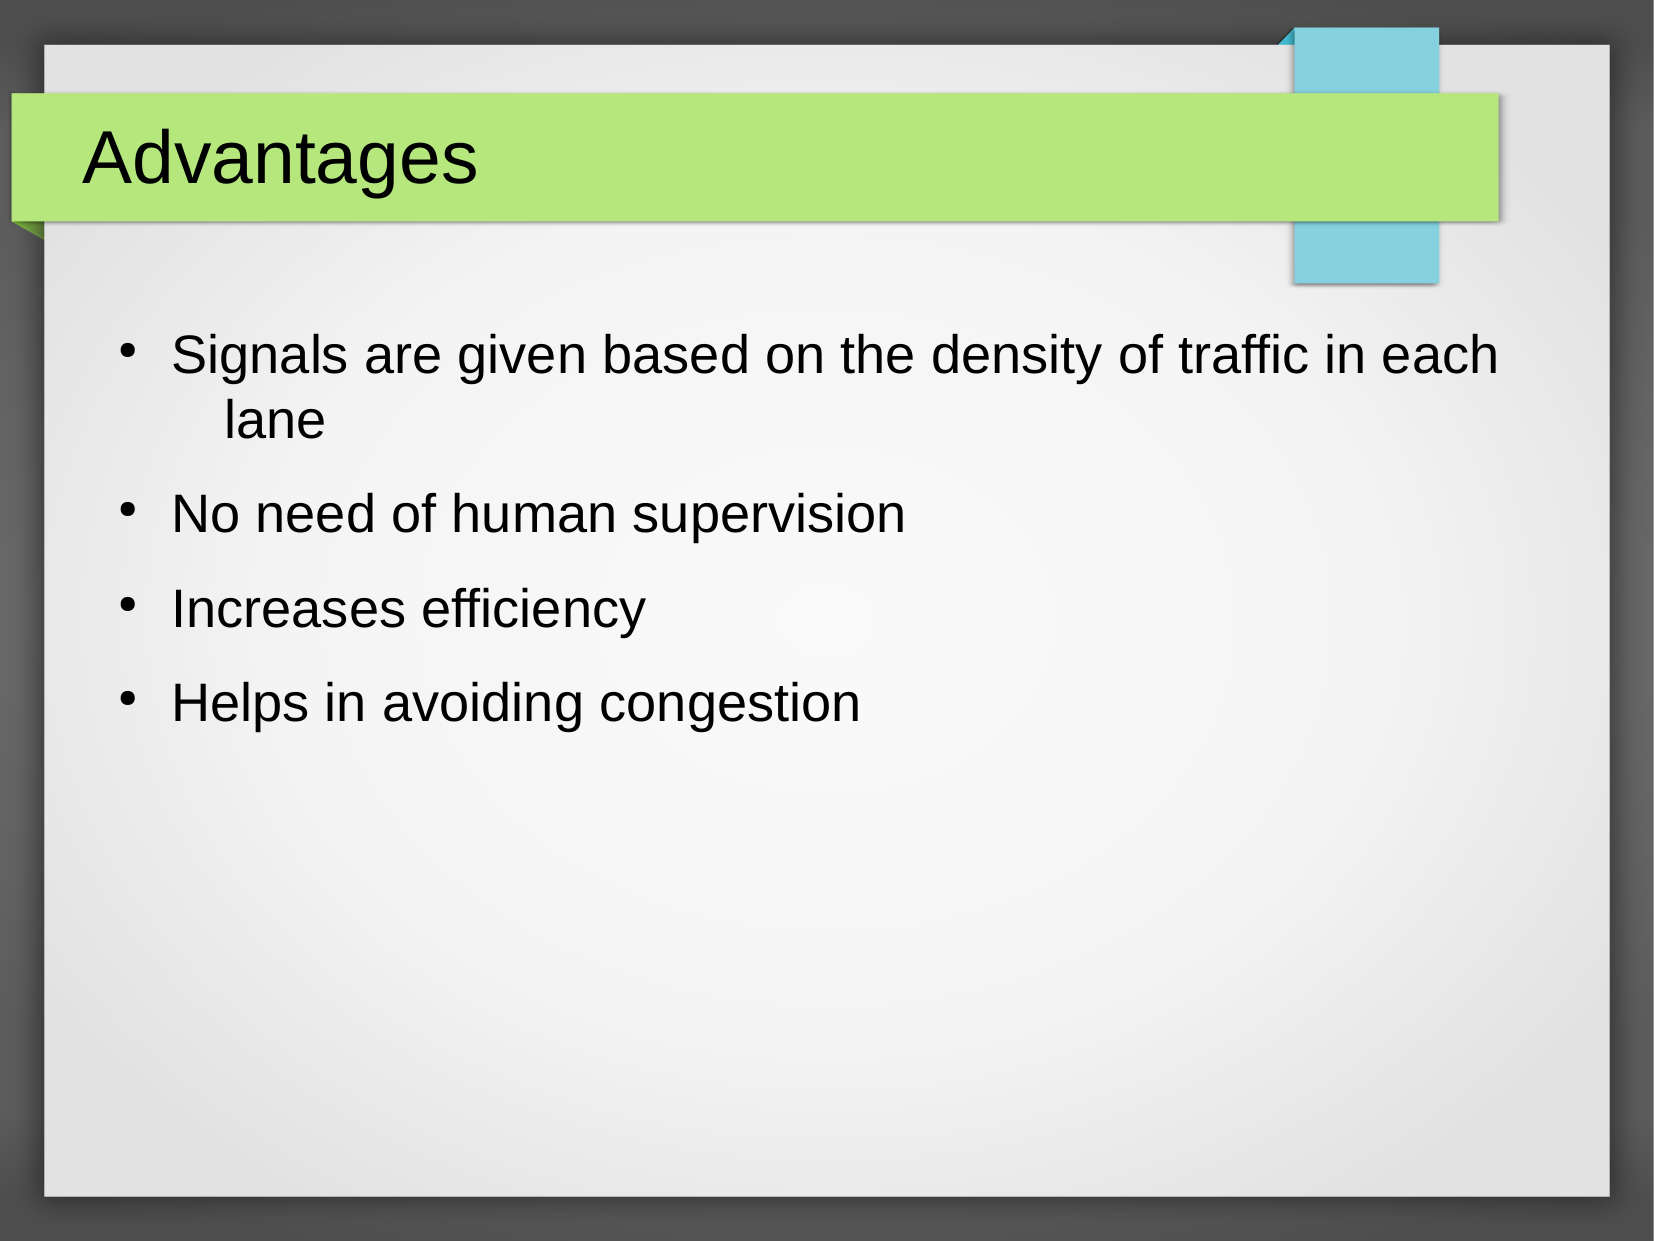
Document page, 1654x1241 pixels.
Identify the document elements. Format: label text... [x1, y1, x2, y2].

list Signals are given based on the density of traffic in each lane No need of human supervision Increases efficiency Helps in avoiding congestion [82, 318, 1571, 1039]
title Advantages [82, 94, 1264, 213]
